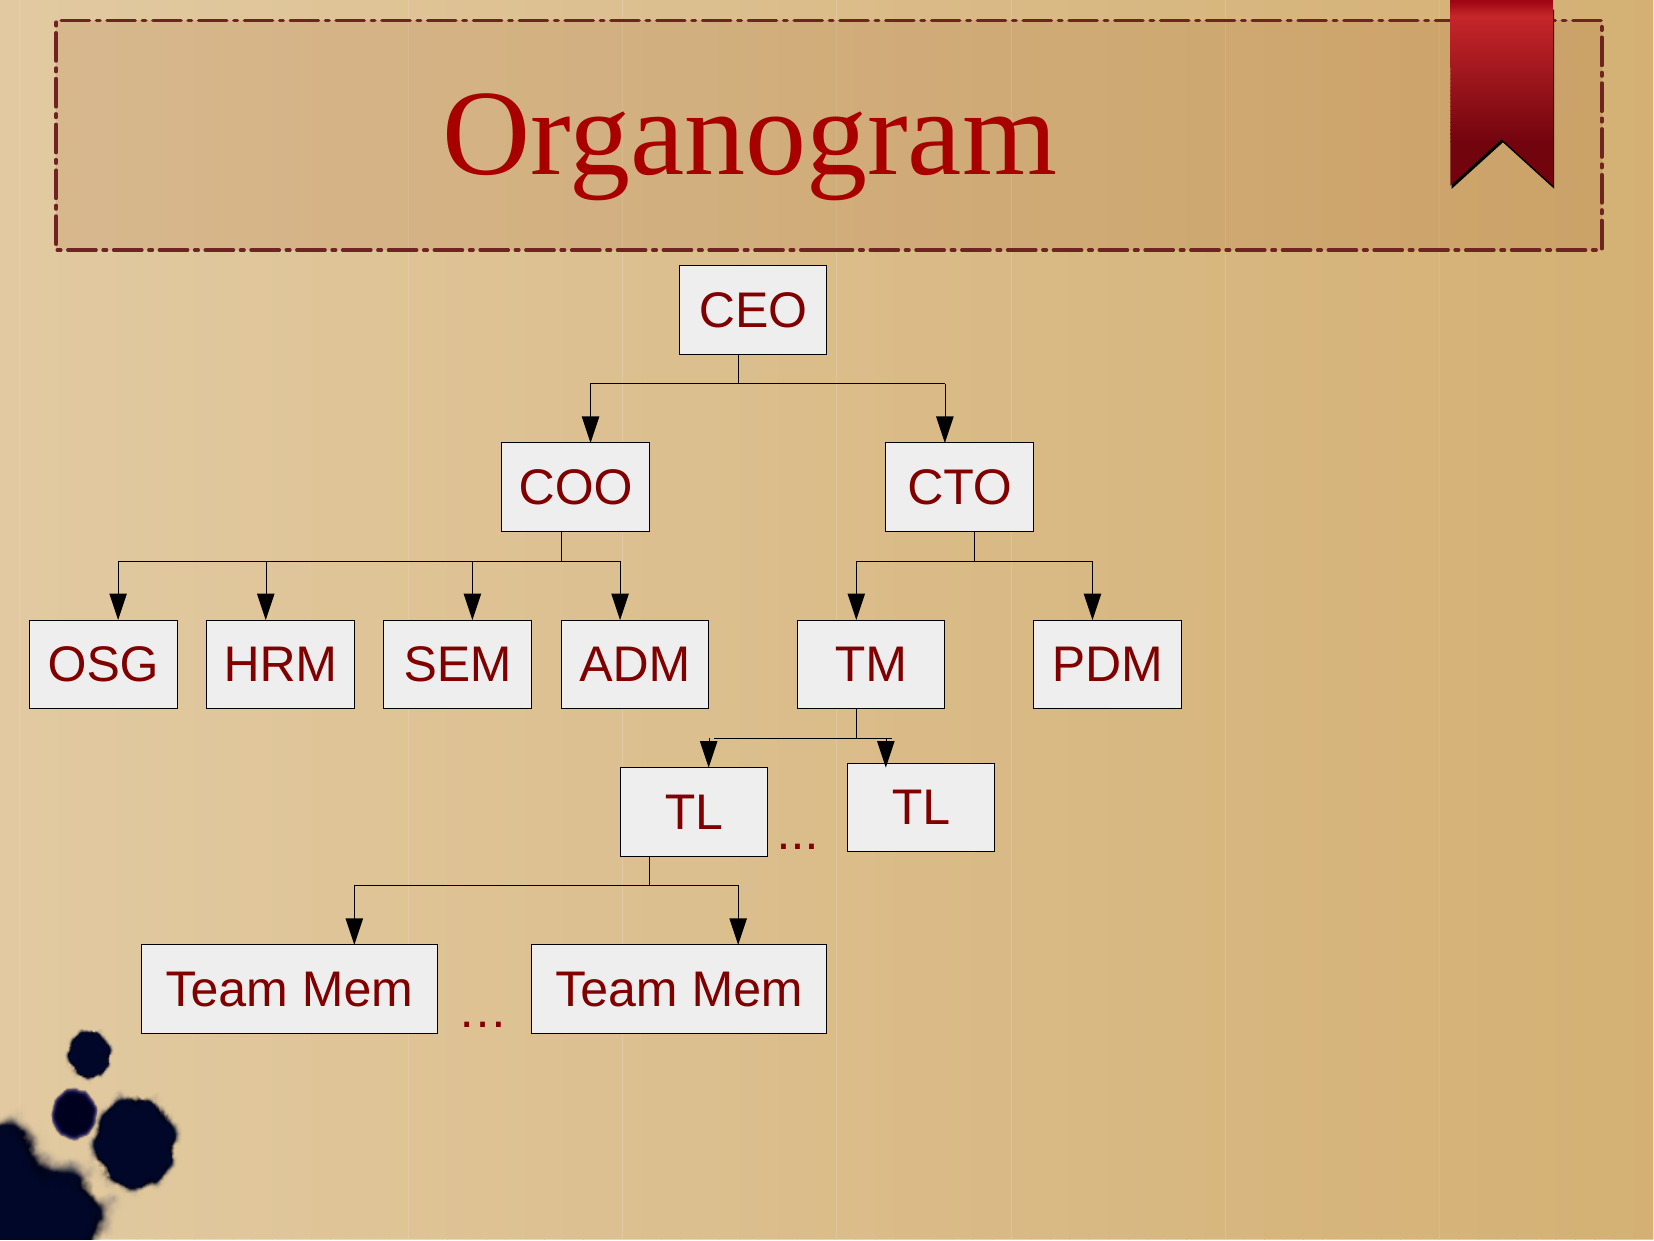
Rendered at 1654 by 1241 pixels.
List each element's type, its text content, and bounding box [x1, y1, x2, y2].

text_box CTO [885, 442, 1034, 532]
text_box Team Mem [141, 944, 438, 1034]
text_box HRM [206, 620, 355, 709]
text_box TL [847, 763, 995, 852]
title Organogram [59, 15, 1441, 252]
text_box TL [620, 767, 768, 857]
text_box OSG [29, 620, 178, 709]
text_box COO [501, 442, 650, 532]
text_box ADM [561, 620, 709, 709]
text_box PDM [1033, 620, 1182, 709]
text_box Team Mem [531, 944, 827, 1034]
text_box ... [761, 797, 834, 868]
text_box TM [797, 620, 945, 709]
text_box … [442, 974, 523, 1045]
text_box CEO [679, 265, 827, 355]
text_box SEM [383, 620, 532, 709]
